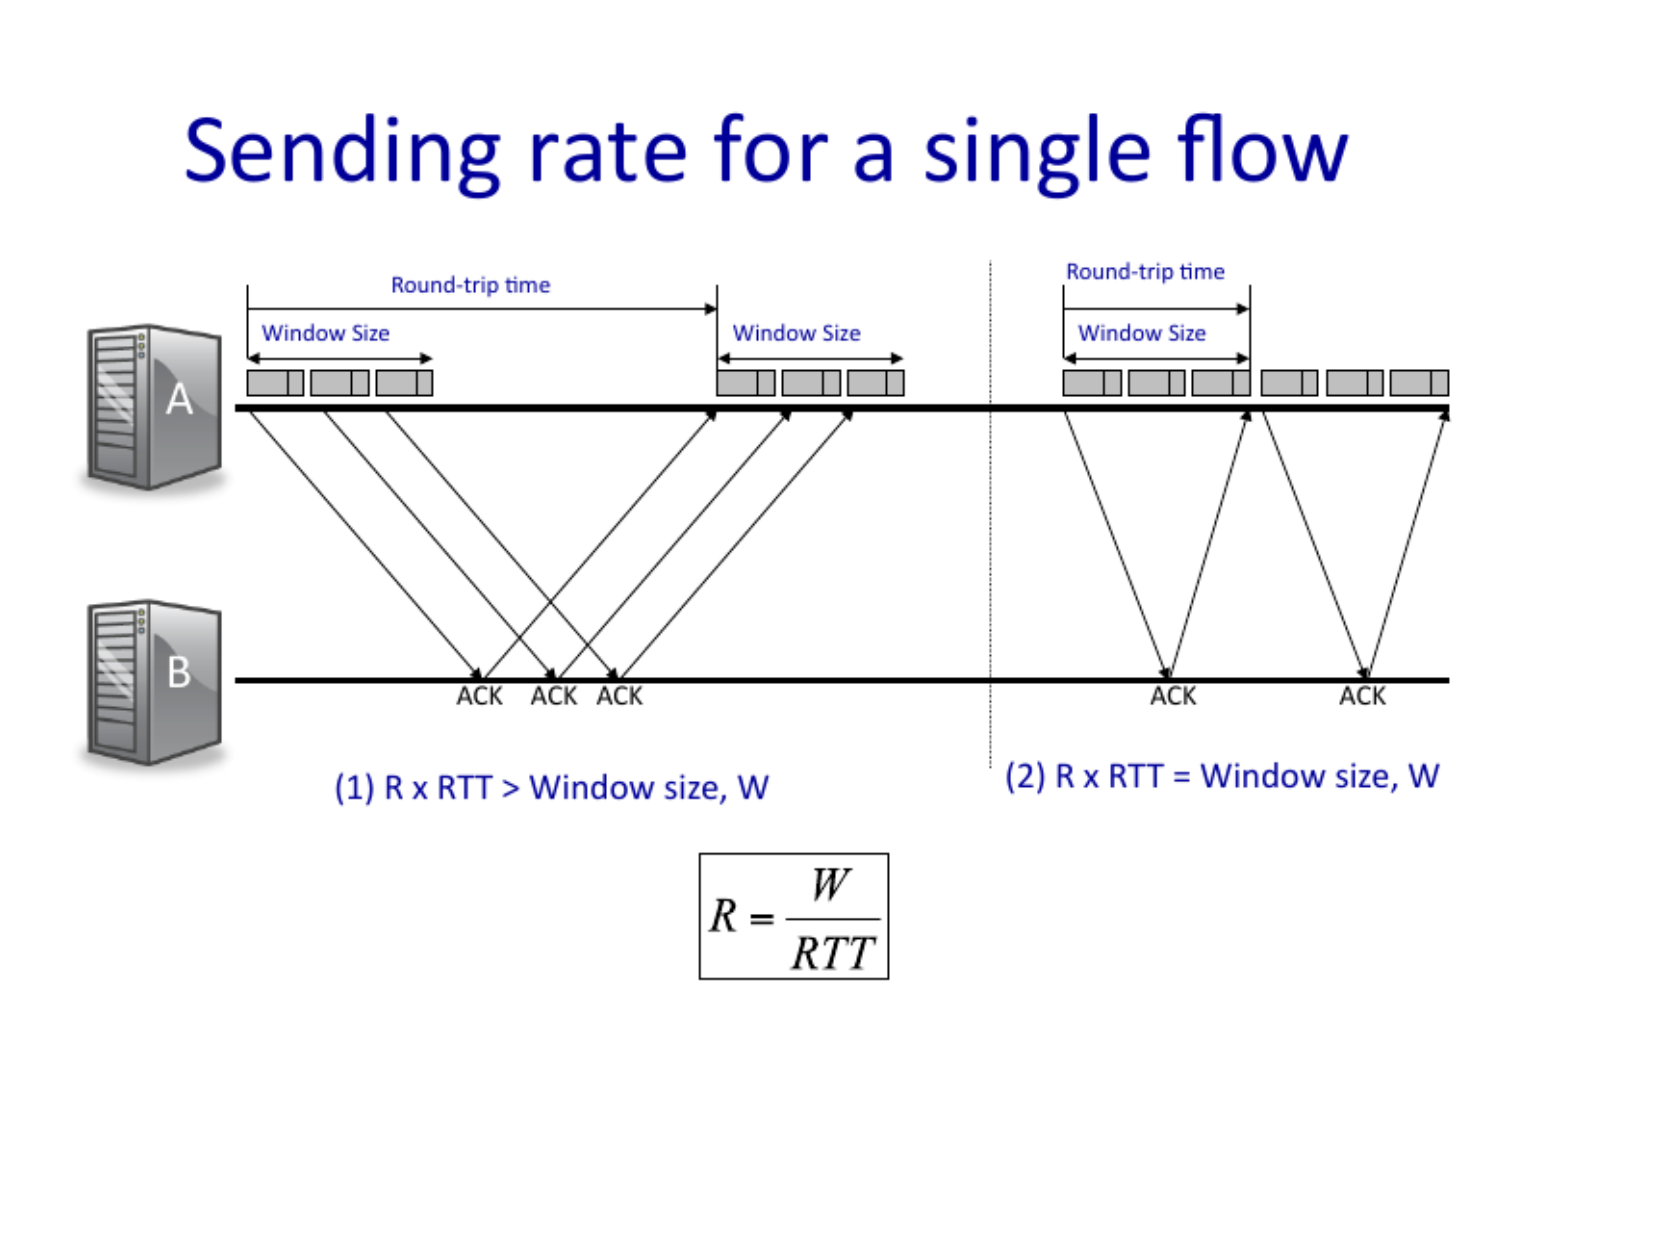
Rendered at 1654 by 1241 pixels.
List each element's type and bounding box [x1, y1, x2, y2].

picture [45, 87, 1496, 991]
